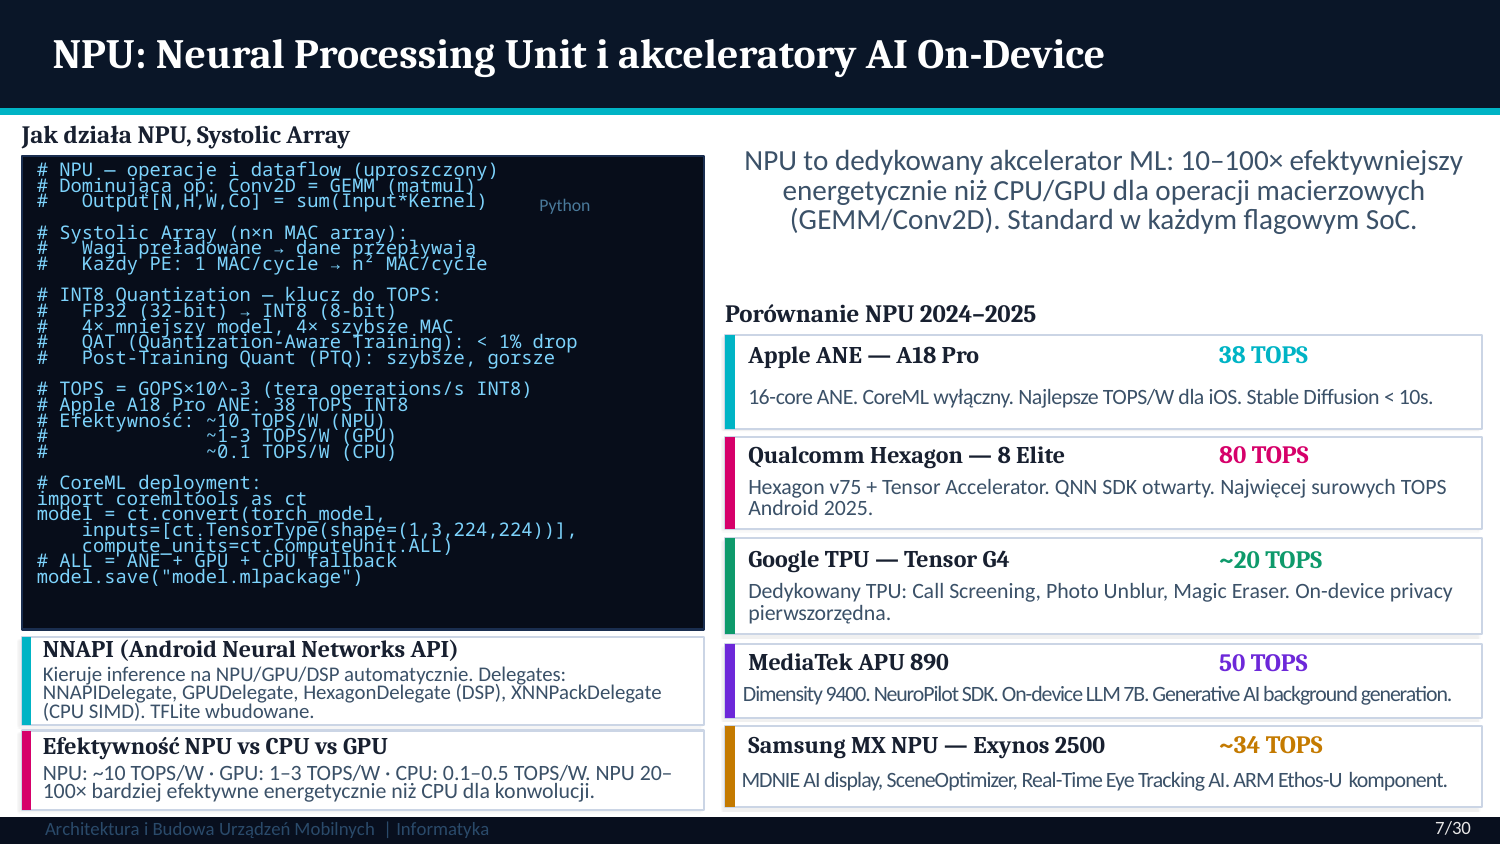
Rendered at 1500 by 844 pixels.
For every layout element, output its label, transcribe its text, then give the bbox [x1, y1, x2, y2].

text_box Samsung MX NPU — Exynos 2500 [748, 728, 1219, 763]
text_box NPU: Neural Processing Unit i akceleratory AI On-Device [53, 9, 1447, 102]
text_box Dimensity 9400. NeuroPilot SDK. On-device LLM 7B. Generative AI background generation. [743, 674, 1473, 718]
text_box [695, 637, 704, 725]
text_box [22, 731, 704, 810]
text_box [725, 335, 1482, 429]
text_box ~34 TOPS [1219, 728, 1466, 763]
text_box Apple ANE — A18 Pro [748, 338, 1219, 373]
text_box 16-core ANE. CoreML wyłączny. Najlepsze TOPS/W dla iOS. Stable Diffusion < 10s. [748, 378, 1473, 421]
text_box [22, 156, 704, 629]
text_box Jak działa NPU, Systolic Array [22, 114, 419, 156]
text_box Architektura i Budowa Urządzeń Mobilnych | Informatyka [45, 819, 1420, 843]
text_box 38 TOPS [1219, 338, 1466, 373]
text_box MDNIE AI display, SceneOptimizer, Real-Time Eye Tracking AI. ARM Ethos-U komponent. [742, 767, 1473, 798]
text_box [725, 437, 1482, 529]
text_box Efektywność NPU vs CPU vs GPU [43, 728, 695, 766]
text_box /30 [1420, 806, 1500, 844]
text_box Qualcomm Hexagon — 8 Elite [748, 438, 1219, 474]
text_box [725, 538, 1482, 634]
text_box MediaTek APU 890 [748, 645, 1219, 674]
text_box [0, 817, 1420, 844]
text_box 50 TOPS [1219, 645, 1466, 681]
text_box [22, 637, 43, 725]
text_box Hexagon v75 + Tensor Accelerator. QNN SDK otwarty. Najwięcej surowych TOPS Android 2025. [748, 478, 1473, 522]
text_box [0, 0, 1500, 115]
text_box NNAPI (Android Neural Networks API) [43, 631, 695, 661]
text_box Kieruje inference na NPU/GPU/DSP automatycznie. Delegates: NNAPIDelegate, GPUDelegate, HexagonDelegate (DSP), XNNPackDelegate (CPU SIMD). TFLite wbudowane. [43, 661, 695, 728]
text_box Google TPU — Tensor G4 [748, 542, 1219, 578]
text_box NPU: ~10 TOPS/W · GPU: 1–3 TOPS/W · CPU: 0.1–0.5 TOPS/W. NPU 20–100× bardziej efektywne energetycznie niż CPU dla konwolucji. [43, 767, 695, 803]
text_box [725, 644, 1482, 718]
text_box Porównanie NPU 2024–2025 [725, 296, 1482, 334]
text_box Dedykowany TPU: Call Screening, Photo Unblur, Magic Eraser. On-device privacy pierwszorzędna. [748, 582, 1473, 626]
text_box 80 TOPS [1219, 438, 1466, 474]
text_box # NPU — operacje i dataflow (uproszczony) # Dominująca op: Conv2D = GEMM (matmul) # Output[N,H,W,Co] = sum(Input*Kernel) # Systolic Array (n×n MAC array): # Wagi preładowane → dane przepływają # Każdy PE: 1 MAC/cycle → n² MAC/cycle # INT8 Quantization — klucz do TOPS: # FP32 (32-bit) → INT8 (8-bit) # 4× mniejszy model, 4× szybsze MAC # QAT (Quantization-Aware Training): < 1% drop # Post-Training Quant (PTQ): szybsze, gorsze # TOPS = GOPS×10^-3 (tera operations/s INT8) # Apple A18 Pro ANE: 38 TOPS INT8 # Efektywność: ~10 TOPS/W (NPU) # ~1-3 TOPS/W (GPU) # ~0.1 TOPS/W (CPU) # CoreML deployment: import coremltools as ct model = ct.convert(torch_model, inputs=[ct.TensorType(shape=(1,3,224,224))], compute_units=ct.ComputeUnit.ALL) # ALL = ANE + GPU + CPU fallback model.save("model.mlpackage") [37, 166, 692, 623]
text_box ~20 TOPS [1219, 542, 1466, 578]
text_box NPU to dedykowany akcelerator ML: 10–100× efektywniejszy energetycznie niż CPU/GPU dla operacji macierzowych (GEMM/Conv2D). Standard w każdym flagowym SoC. [714, 120, 1494, 266]
text_box [725, 726, 1482, 807]
